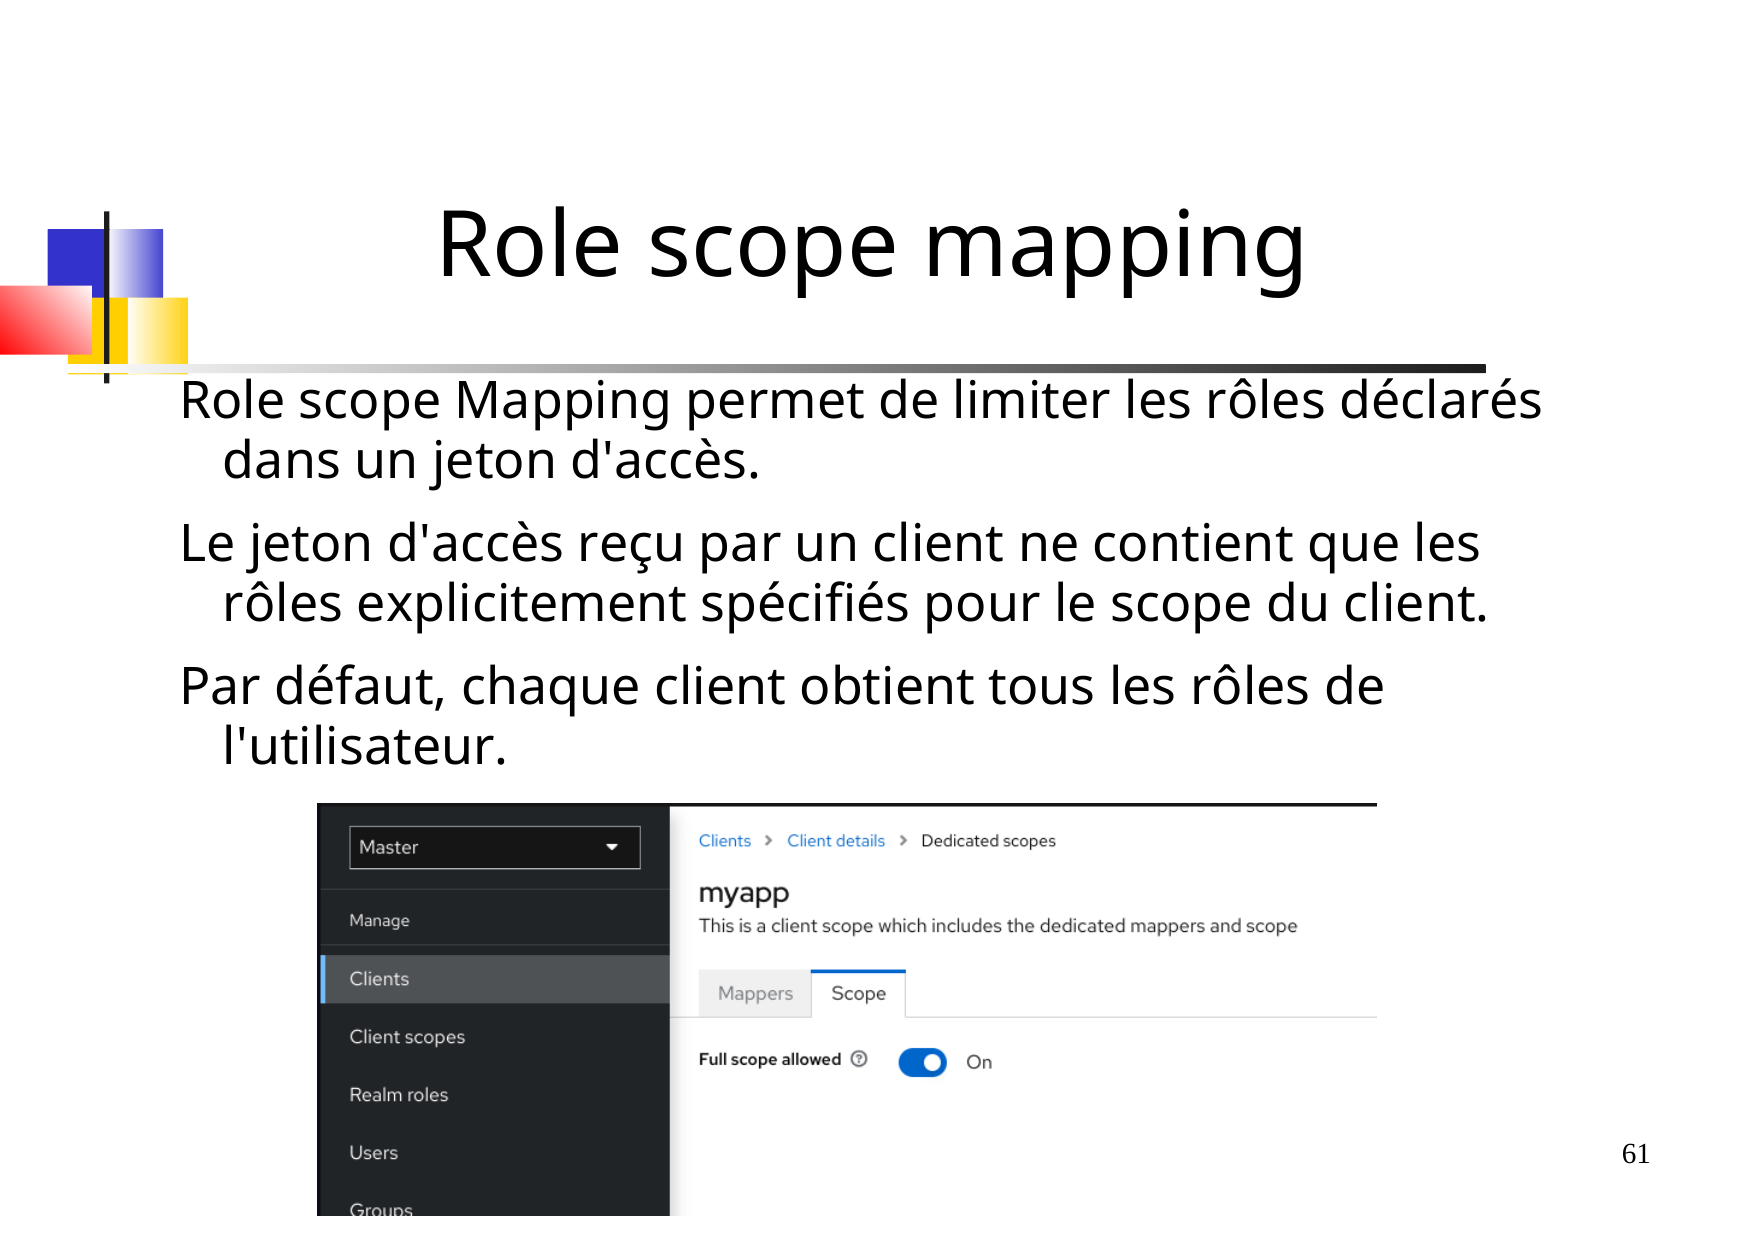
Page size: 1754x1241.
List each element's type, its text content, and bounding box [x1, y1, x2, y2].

picture [317, 803, 1377, 1216]
list Role scope Mapping permet de limiter les rôles déclarés dans un jeton d'accès. Le jeton d'accès reçu par un client ne contient que les rôles explicitement spécifiés pour le scope du client. Par défaut, chaque client obtient tous les rôles de l'utilisateur. [179, 371, 1567, 780]
title Role scope mapping [179, 139, 1567, 351]
